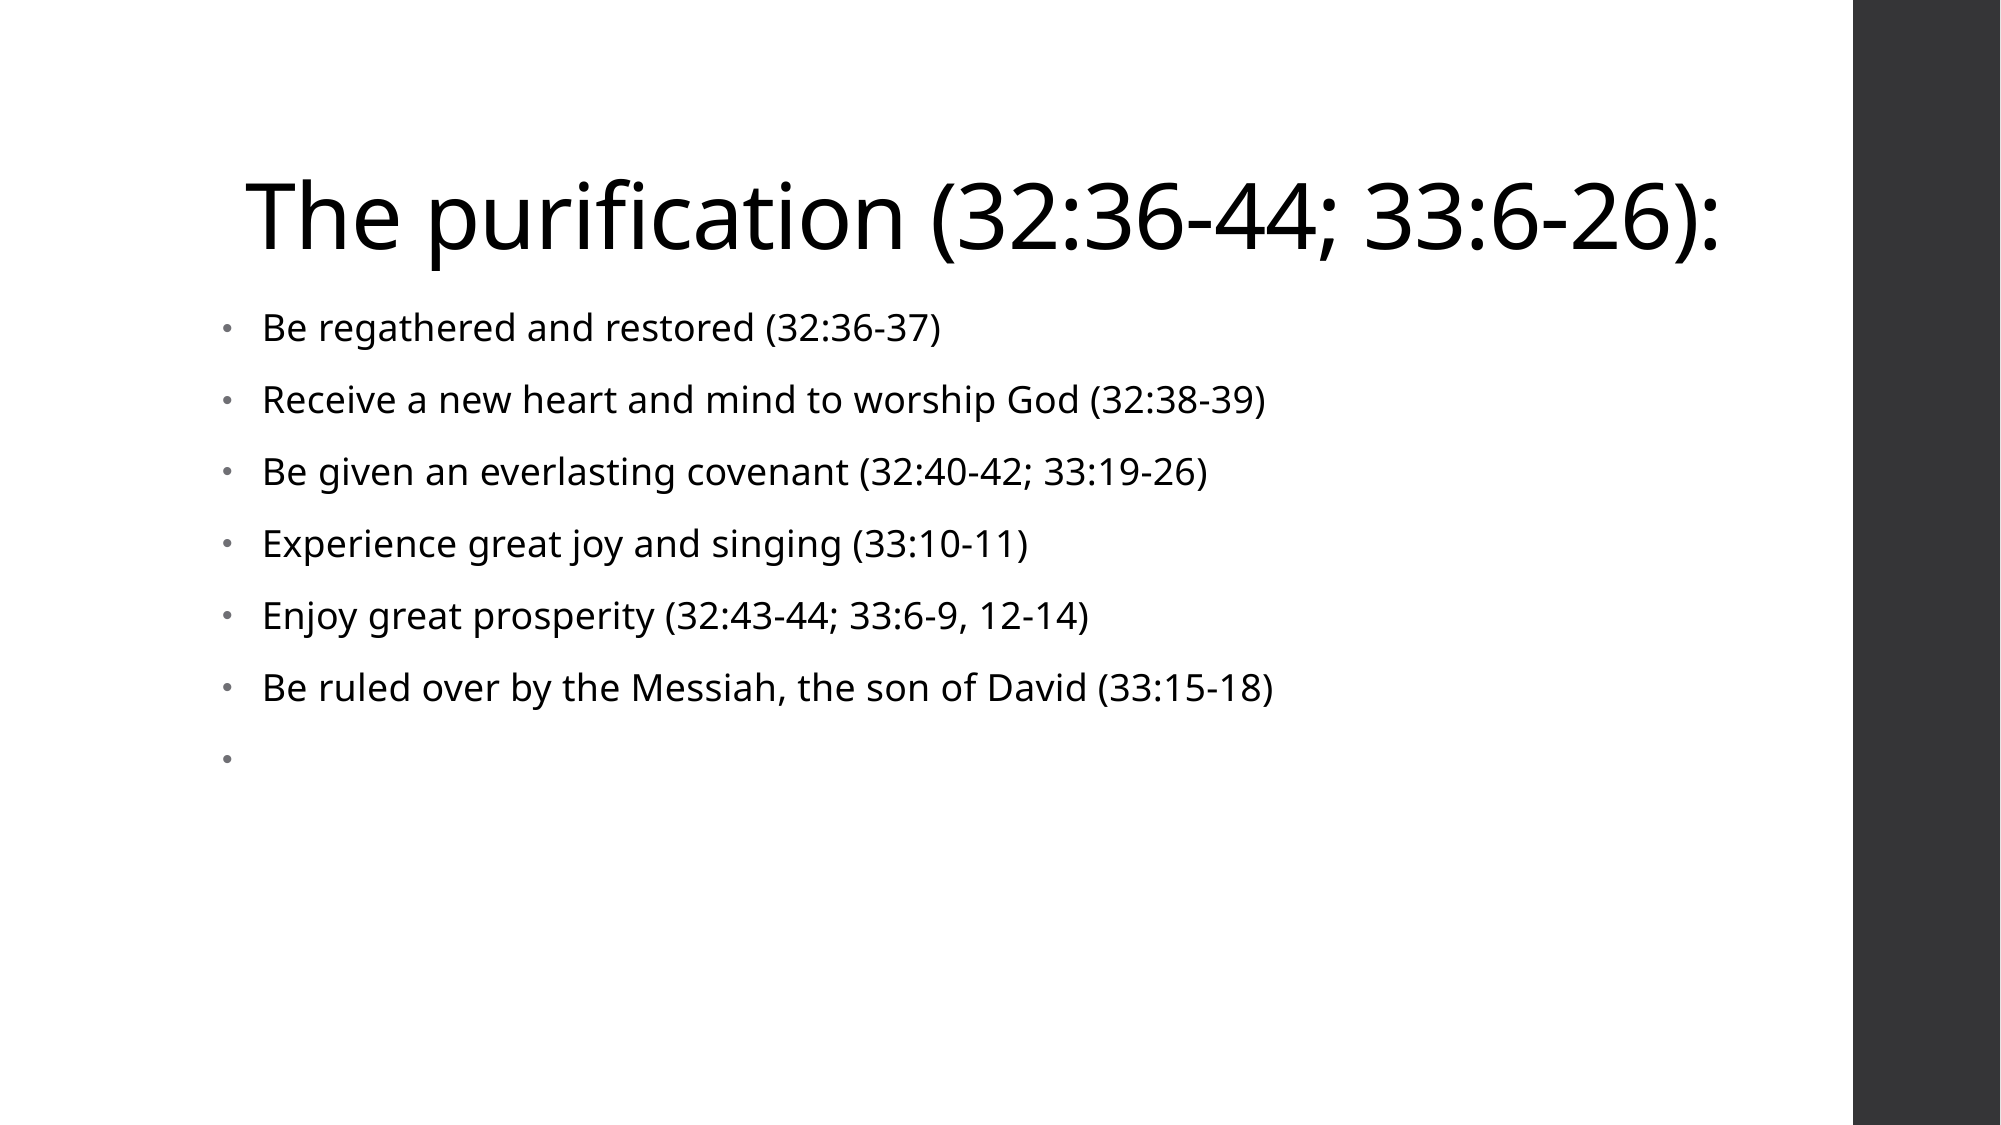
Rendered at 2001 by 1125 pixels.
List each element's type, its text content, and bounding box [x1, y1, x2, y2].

title The purification (32:36-44; 33:6-26): [206, 60, 1797, 278]
list Be regathered and restored (32:36-37) Receive a new heart and mind to worship God (32:38-39) Be given an everlasting covenant (32:40-42; 33:19-26) Experience great joy and singing (33:10-11) Enjoy great prosperity (32:43-44; 33:6-9, 12-14) Be ruled over by the Messiah, the son of David (33:15-18) [206, 299, 1617, 1014]
